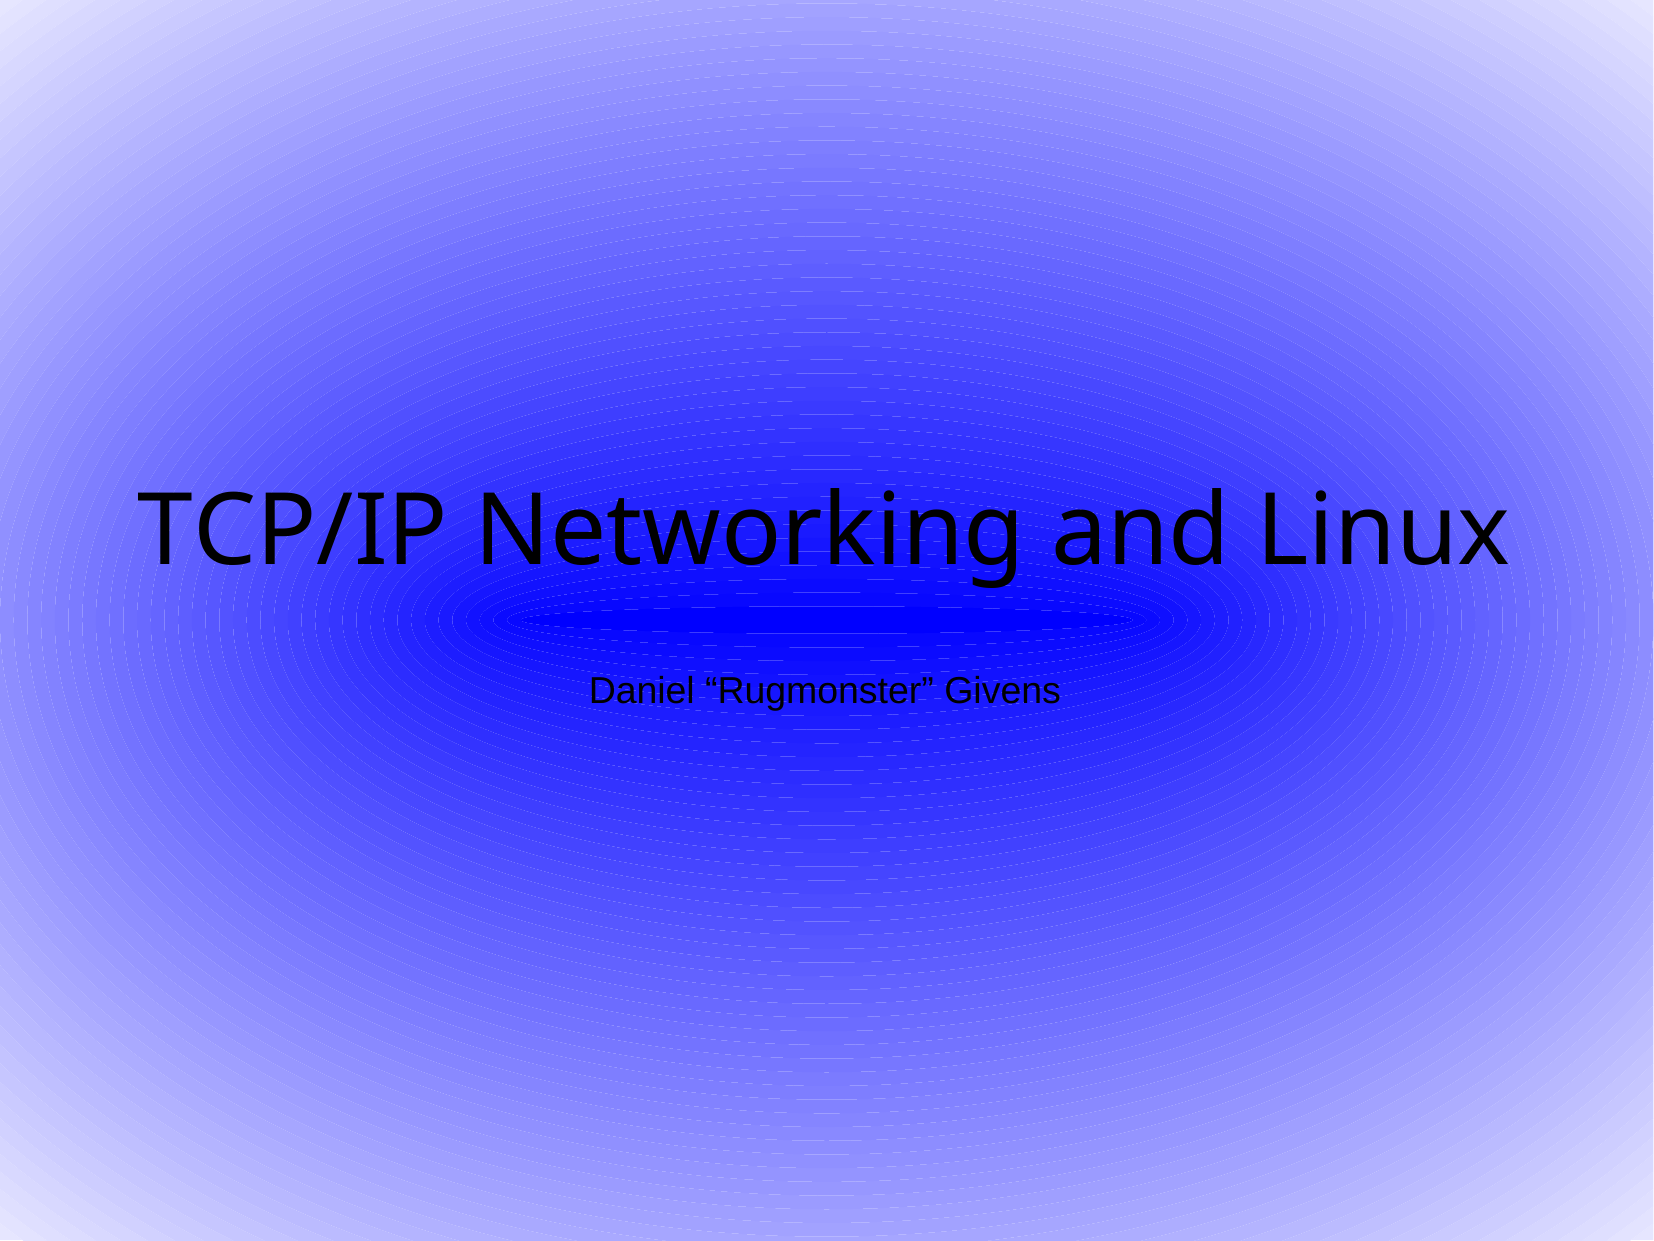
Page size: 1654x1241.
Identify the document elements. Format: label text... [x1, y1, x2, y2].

text_box Daniel “Rugmonster” Givens [562, 662, 1088, 720]
text_box TCP/IP Networking and Linux [112, 450, 1538, 625]
